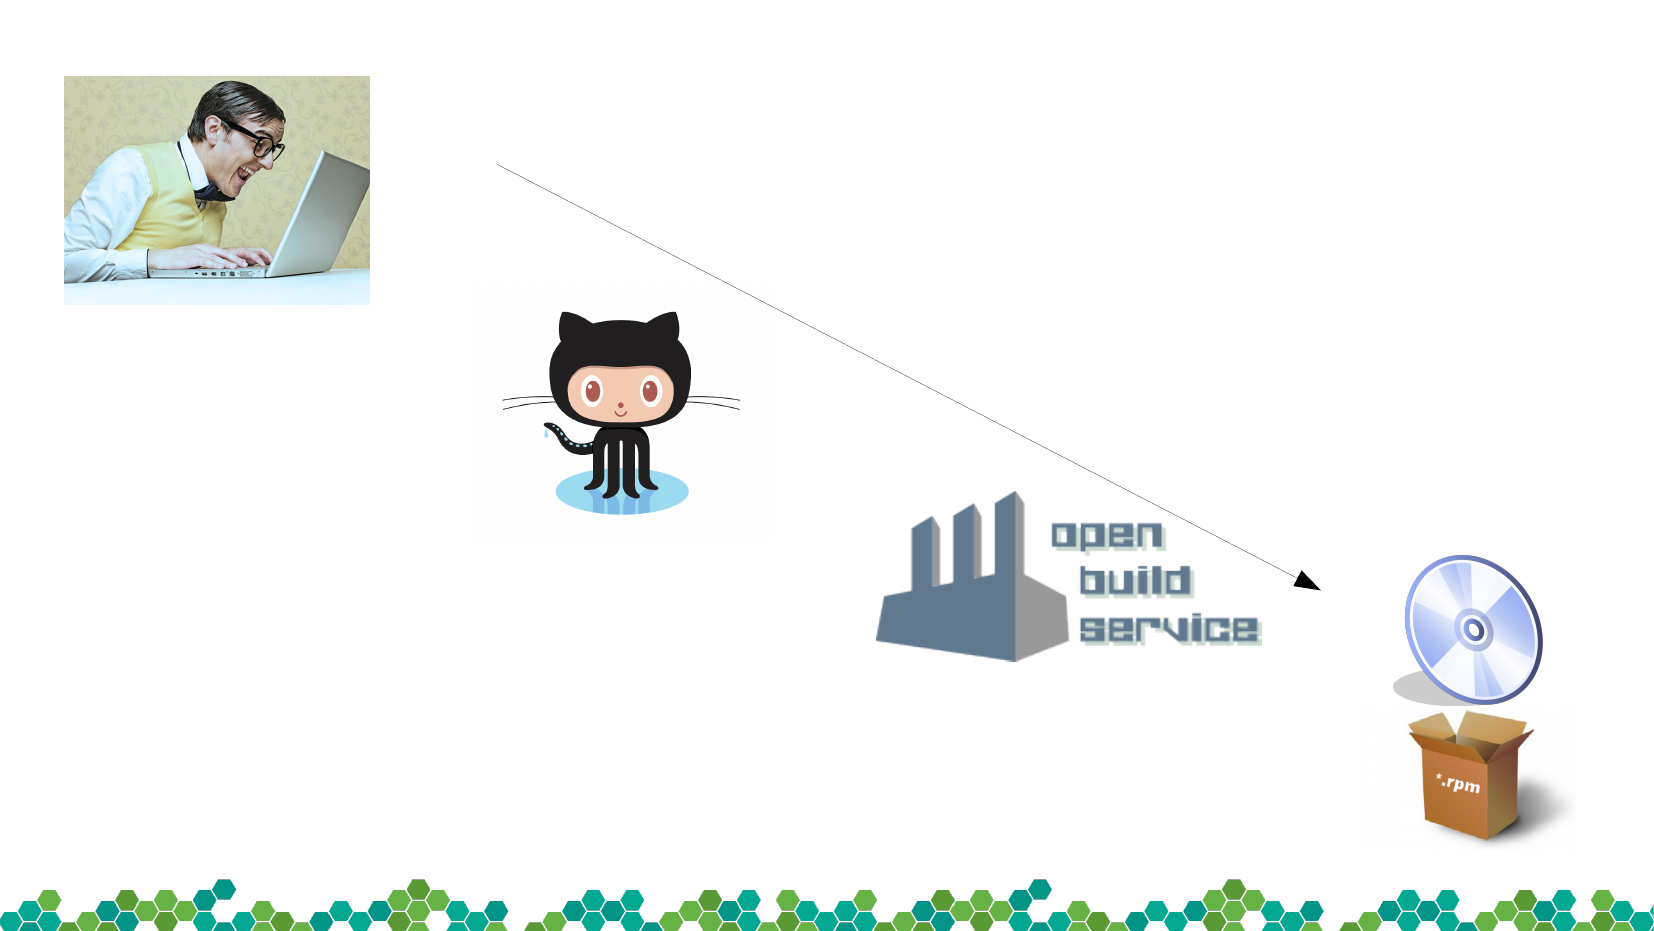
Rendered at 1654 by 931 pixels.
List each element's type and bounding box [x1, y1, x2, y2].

picture [1131, 491, 1262, 559]
picture [470, 284, 772, 542]
picture [0, 871, 1654, 931]
picture [731, 284, 772, 305]
picture [876, 491, 1262, 662]
picture [1358, 555, 1577, 851]
picture [64, 76, 370, 305]
